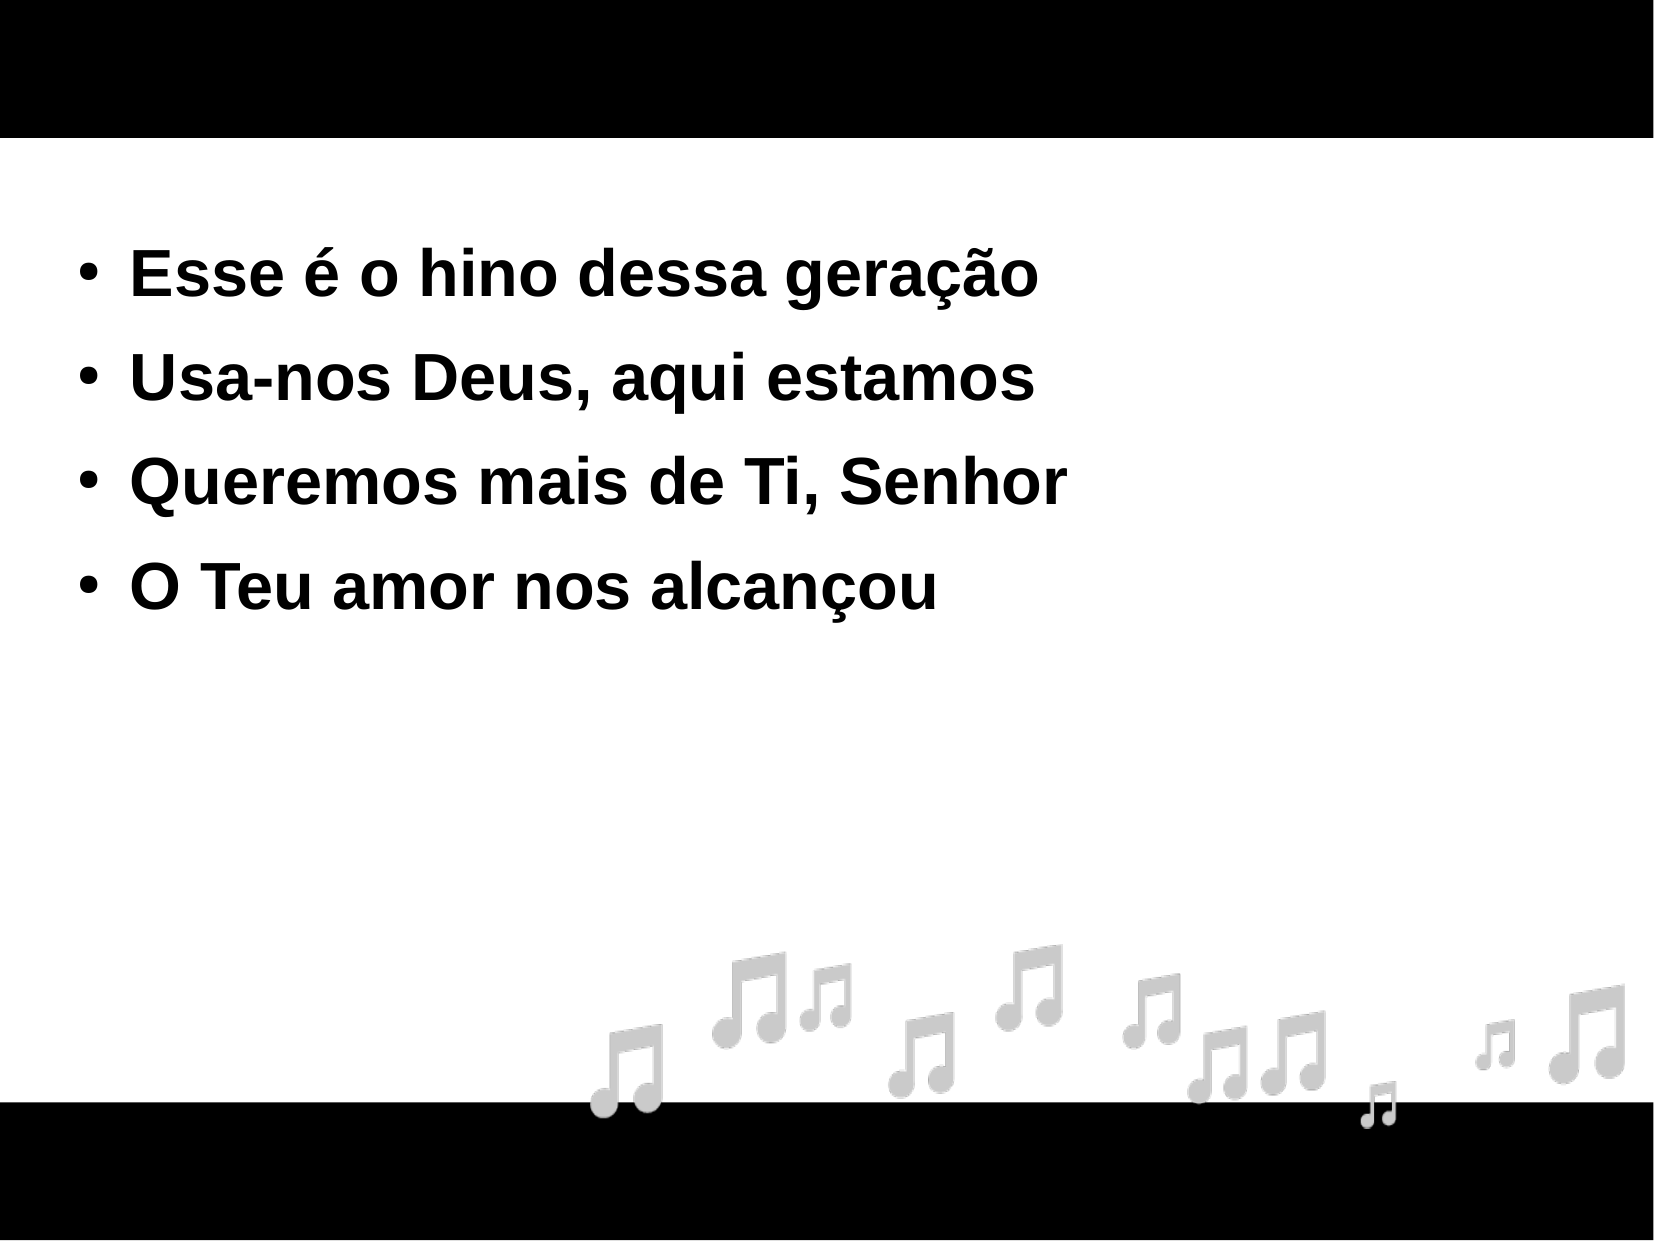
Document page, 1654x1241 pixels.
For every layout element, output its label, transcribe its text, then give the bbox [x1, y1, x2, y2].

list Esse é o hino dessa geração Usa-nos Deus, aqui estamos Queremos mais de Ti, Senhor O Teu amor nos alcançou [59, 236, 1595, 1024]
